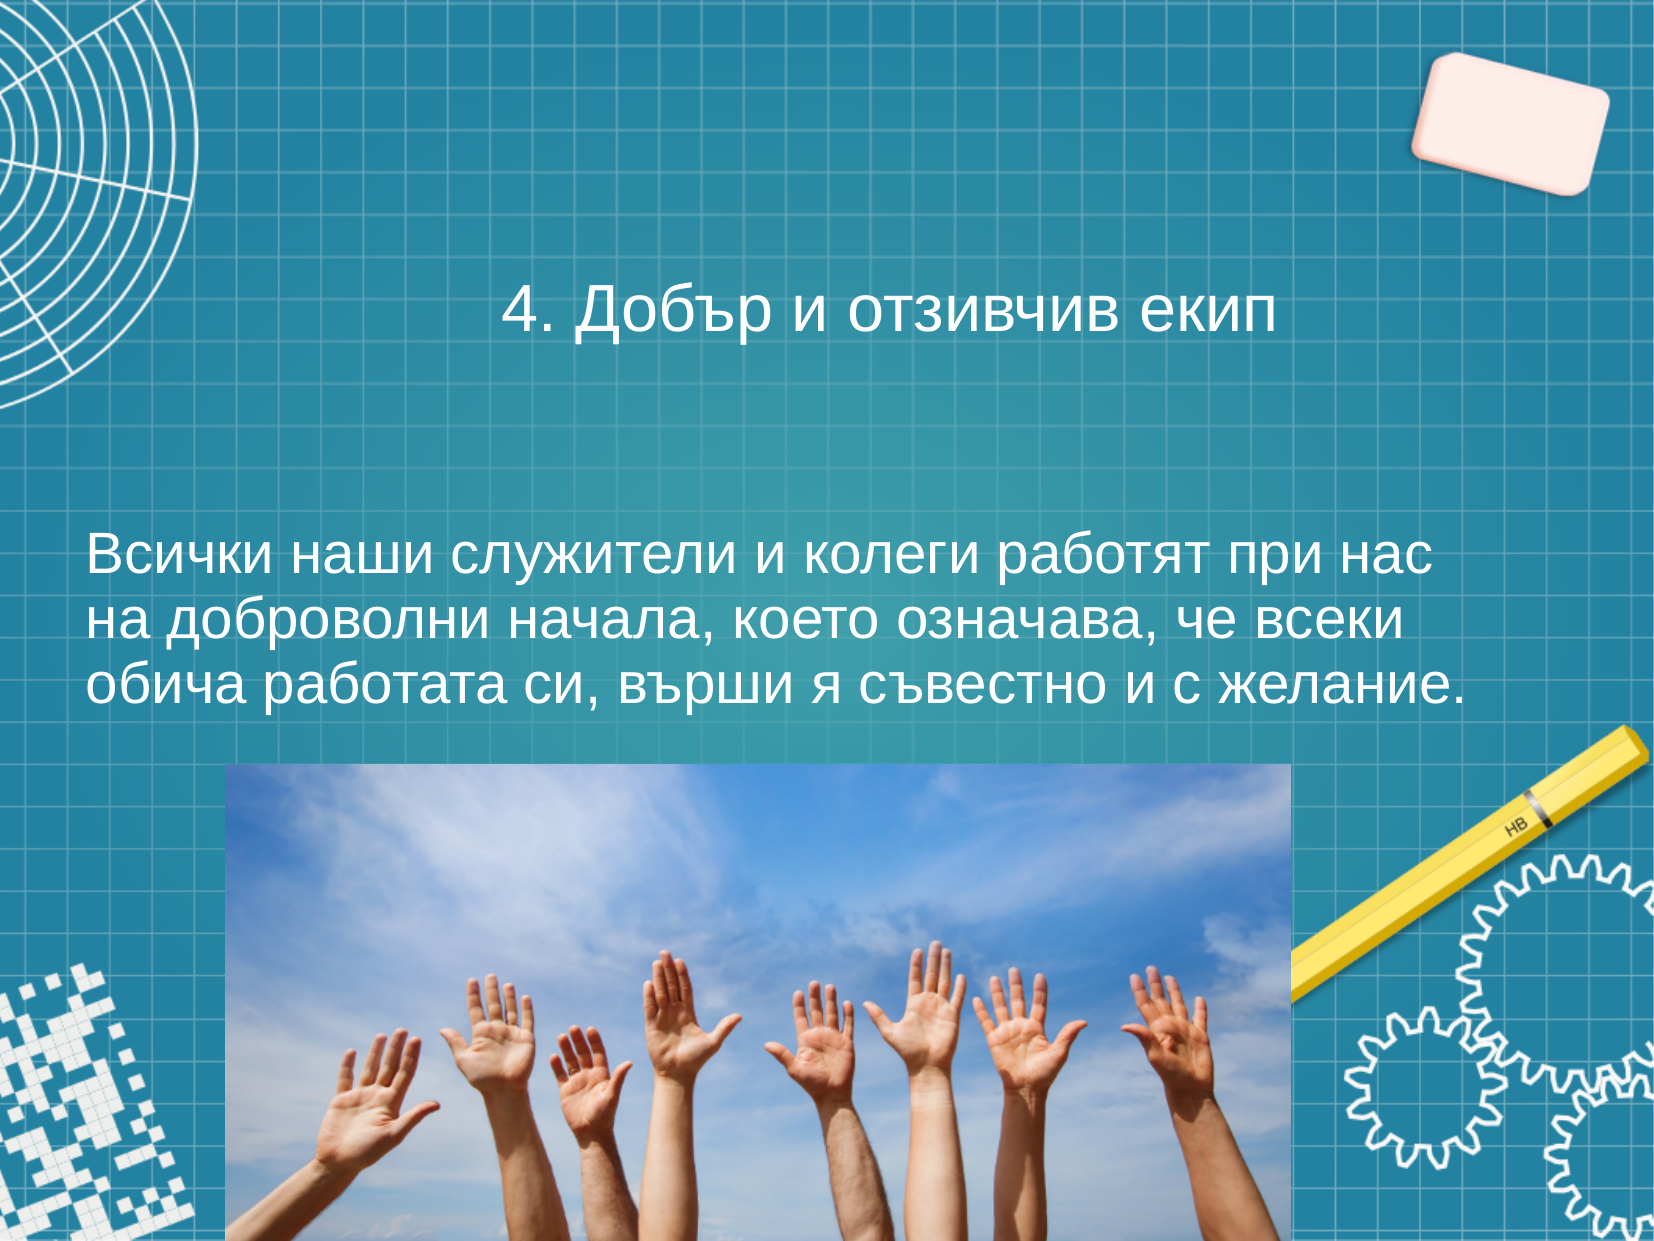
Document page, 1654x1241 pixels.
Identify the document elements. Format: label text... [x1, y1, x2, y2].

picture [225, 764, 1291, 1241]
title 4. Добър и отзивчив екип [146, 270, 1636, 346]
list Всички наши служители и колеги работят при нас на доброволни начала, което означава, че всеки обича работата си, върши я съвестно и с желание. [15, 520, 1504, 1241]
picture [0, 0, 1654, 1241]
